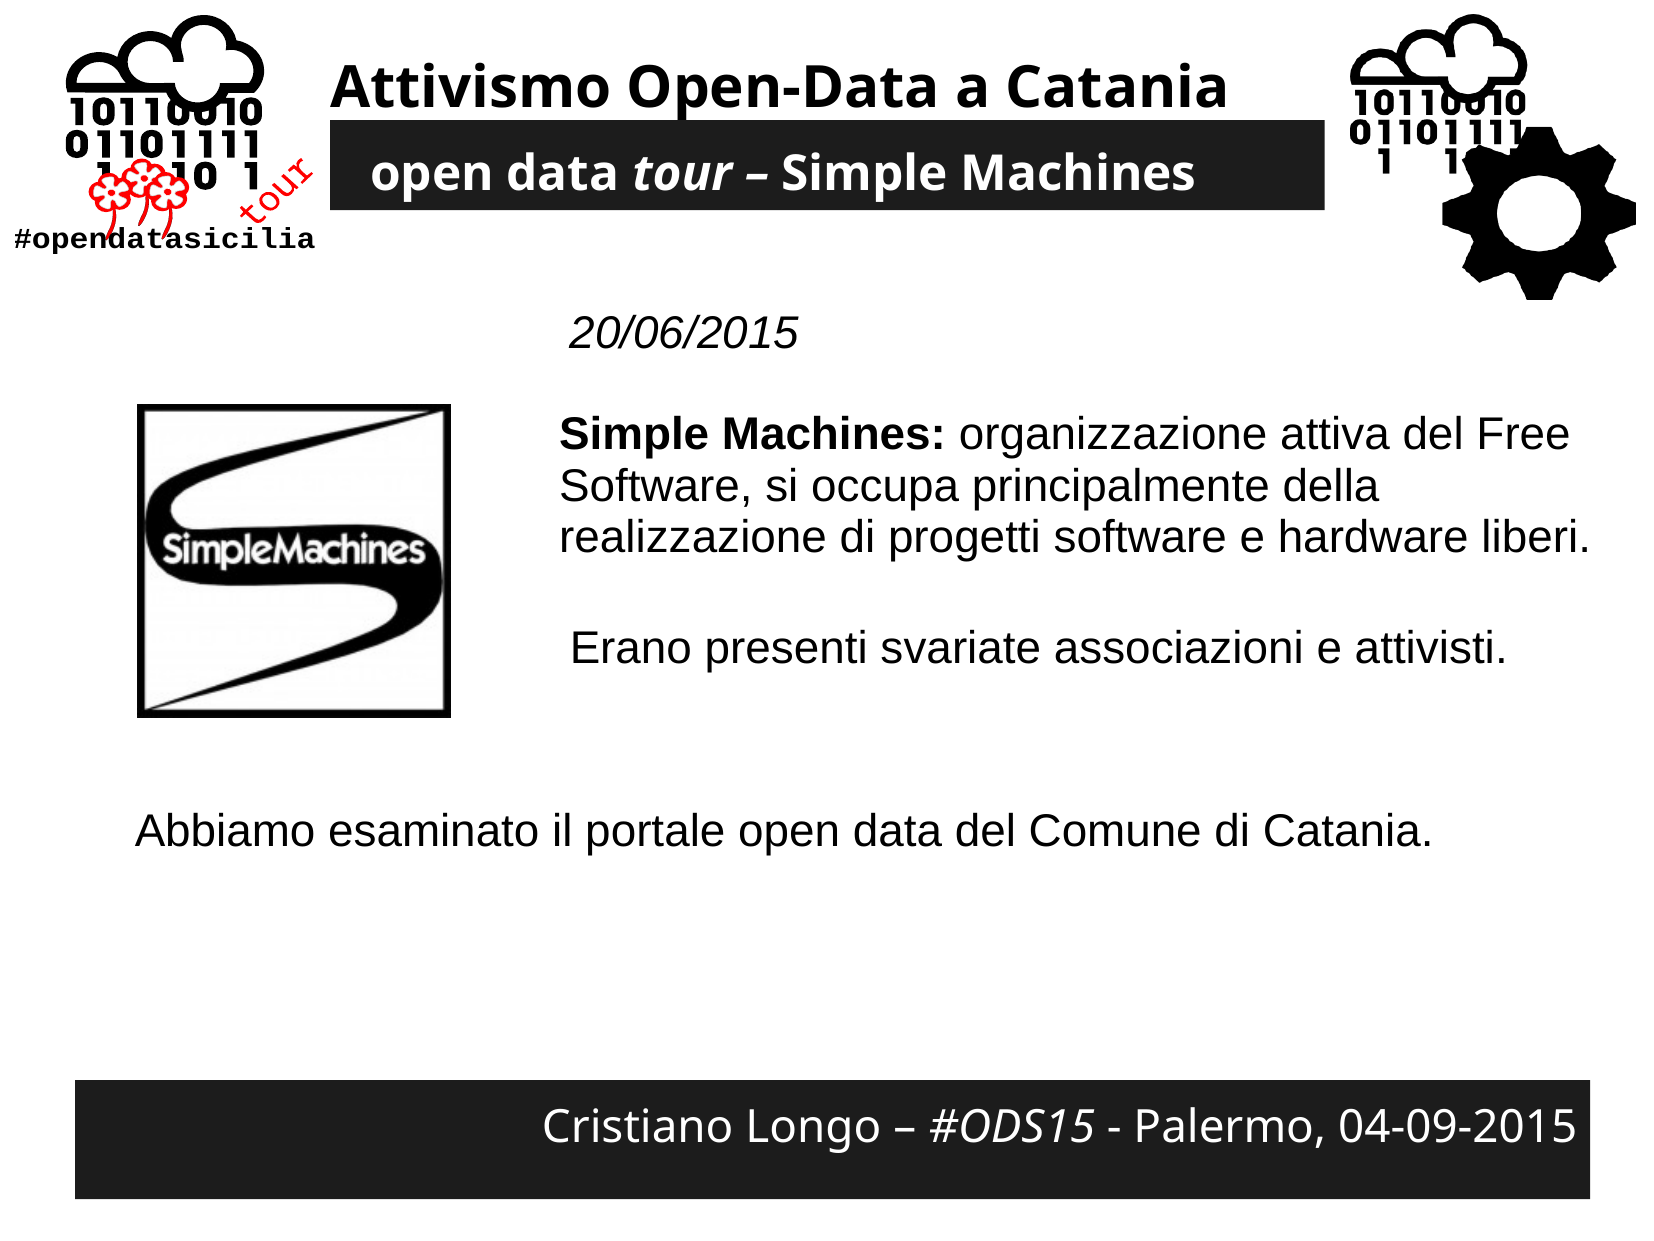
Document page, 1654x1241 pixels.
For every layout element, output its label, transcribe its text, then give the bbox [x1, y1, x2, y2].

list Cristiano Longo – #ODS15 - Palermo, 04-09-2015 [75, 1080, 1591, 1200]
list open data tour – Simple Machines [330, 120, 1325, 211]
text_box Erano presenti svariate associazioni e attivisti. [555, 615, 1591, 682]
picture [137, 404, 451, 718]
text_box Simple Machines: organizzazione attiva del Free Software, si occupa principalmente della realizzazione di progetti software e hardware liberi. [544, 400, 1608, 580]
text_box 20/06/2015 [555, 300, 1336, 367]
text_box Abbiamo esaminato il portale open data del Comune di Catania. [120, 797, 1591, 864]
list Attivismo Open-Data a Catania [330, 45, 1321, 120]
picture [1350, 14, 1636, 301]
picture [15, 15, 316, 256]
